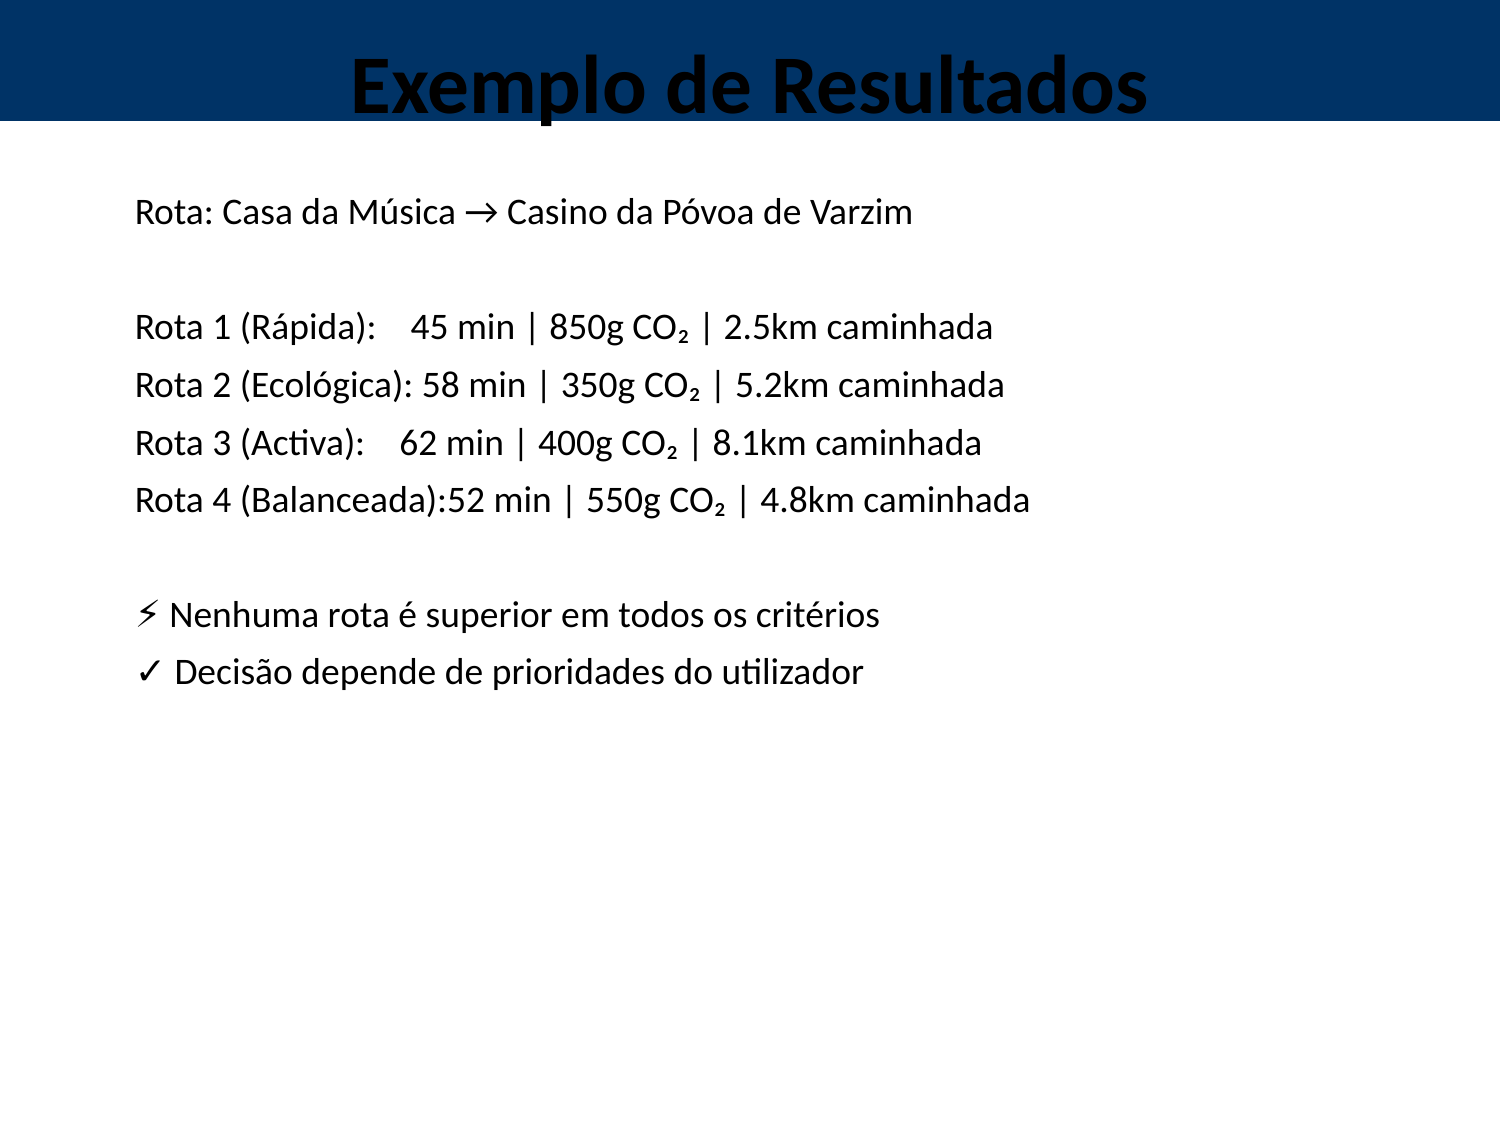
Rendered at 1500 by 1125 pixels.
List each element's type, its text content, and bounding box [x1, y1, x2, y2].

text_box Exemplo de Resultados [335, 22, 1165, 138]
text_box Rota: Casa da Música → Casino da Póvoa de Varzim Rota 1 (Rápida): 45 min | 850g CO₂ | 2.5km caminhada Rota 2 (Ecológica): 58 min | 350g CO₂ | 5.2km caminhada Rota 3 (Activa): 62 min | 400g CO₂ | 8.1km caminhada Rota 4 (Balanceada):52 min | 550g CO₂ | 4.8km caminhada ⚡ Nenhuma rota é superior em todos os critérios ✓ Decisão depende de prioridades do utilizador [119, 179, 1380, 700]
text_box [0, 0, 1500, 120]
